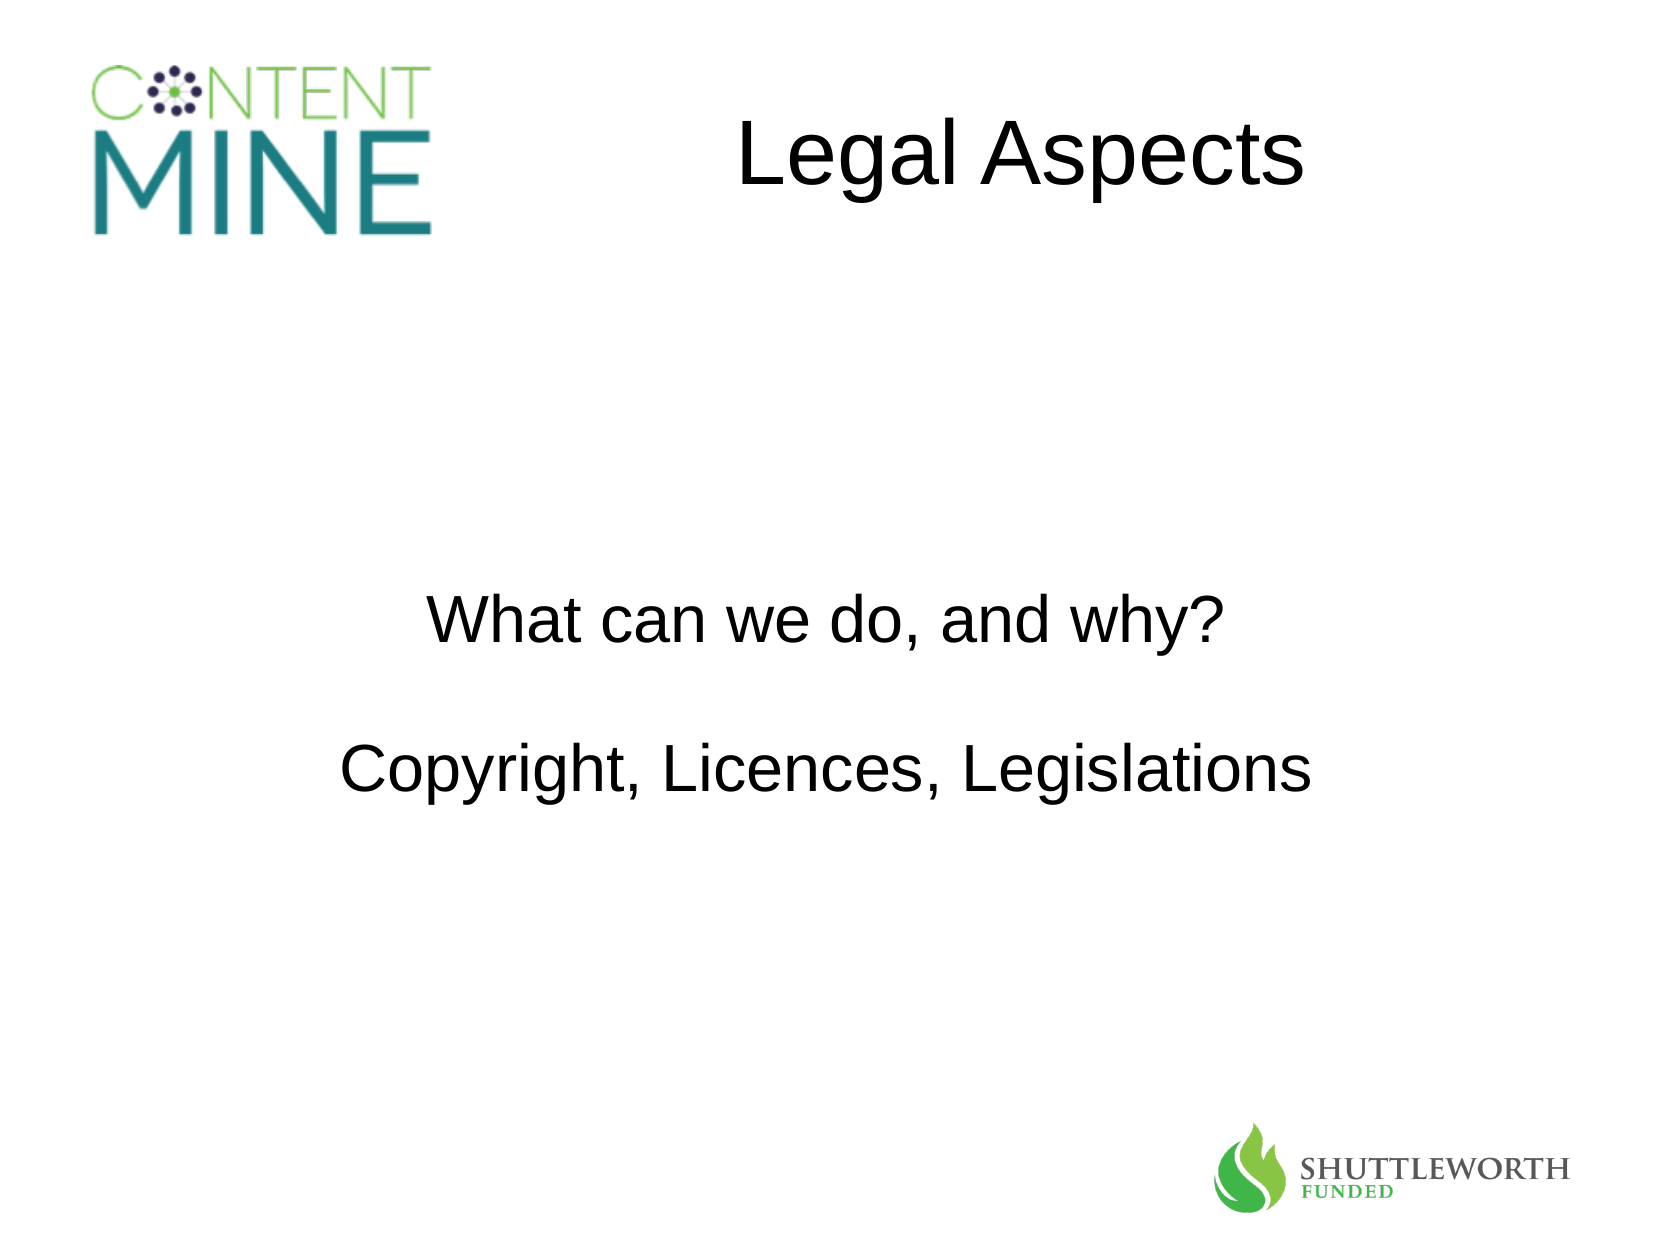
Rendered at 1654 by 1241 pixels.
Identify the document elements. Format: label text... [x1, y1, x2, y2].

picture [1200, 1112, 1581, 1222]
picture [91, 64, 432, 236]
title Legal Aspects [472, 49, 1571, 257]
subtitle What can we do, and why? Copyright, Licences, Legislations [82, 377, 1571, 1010]
